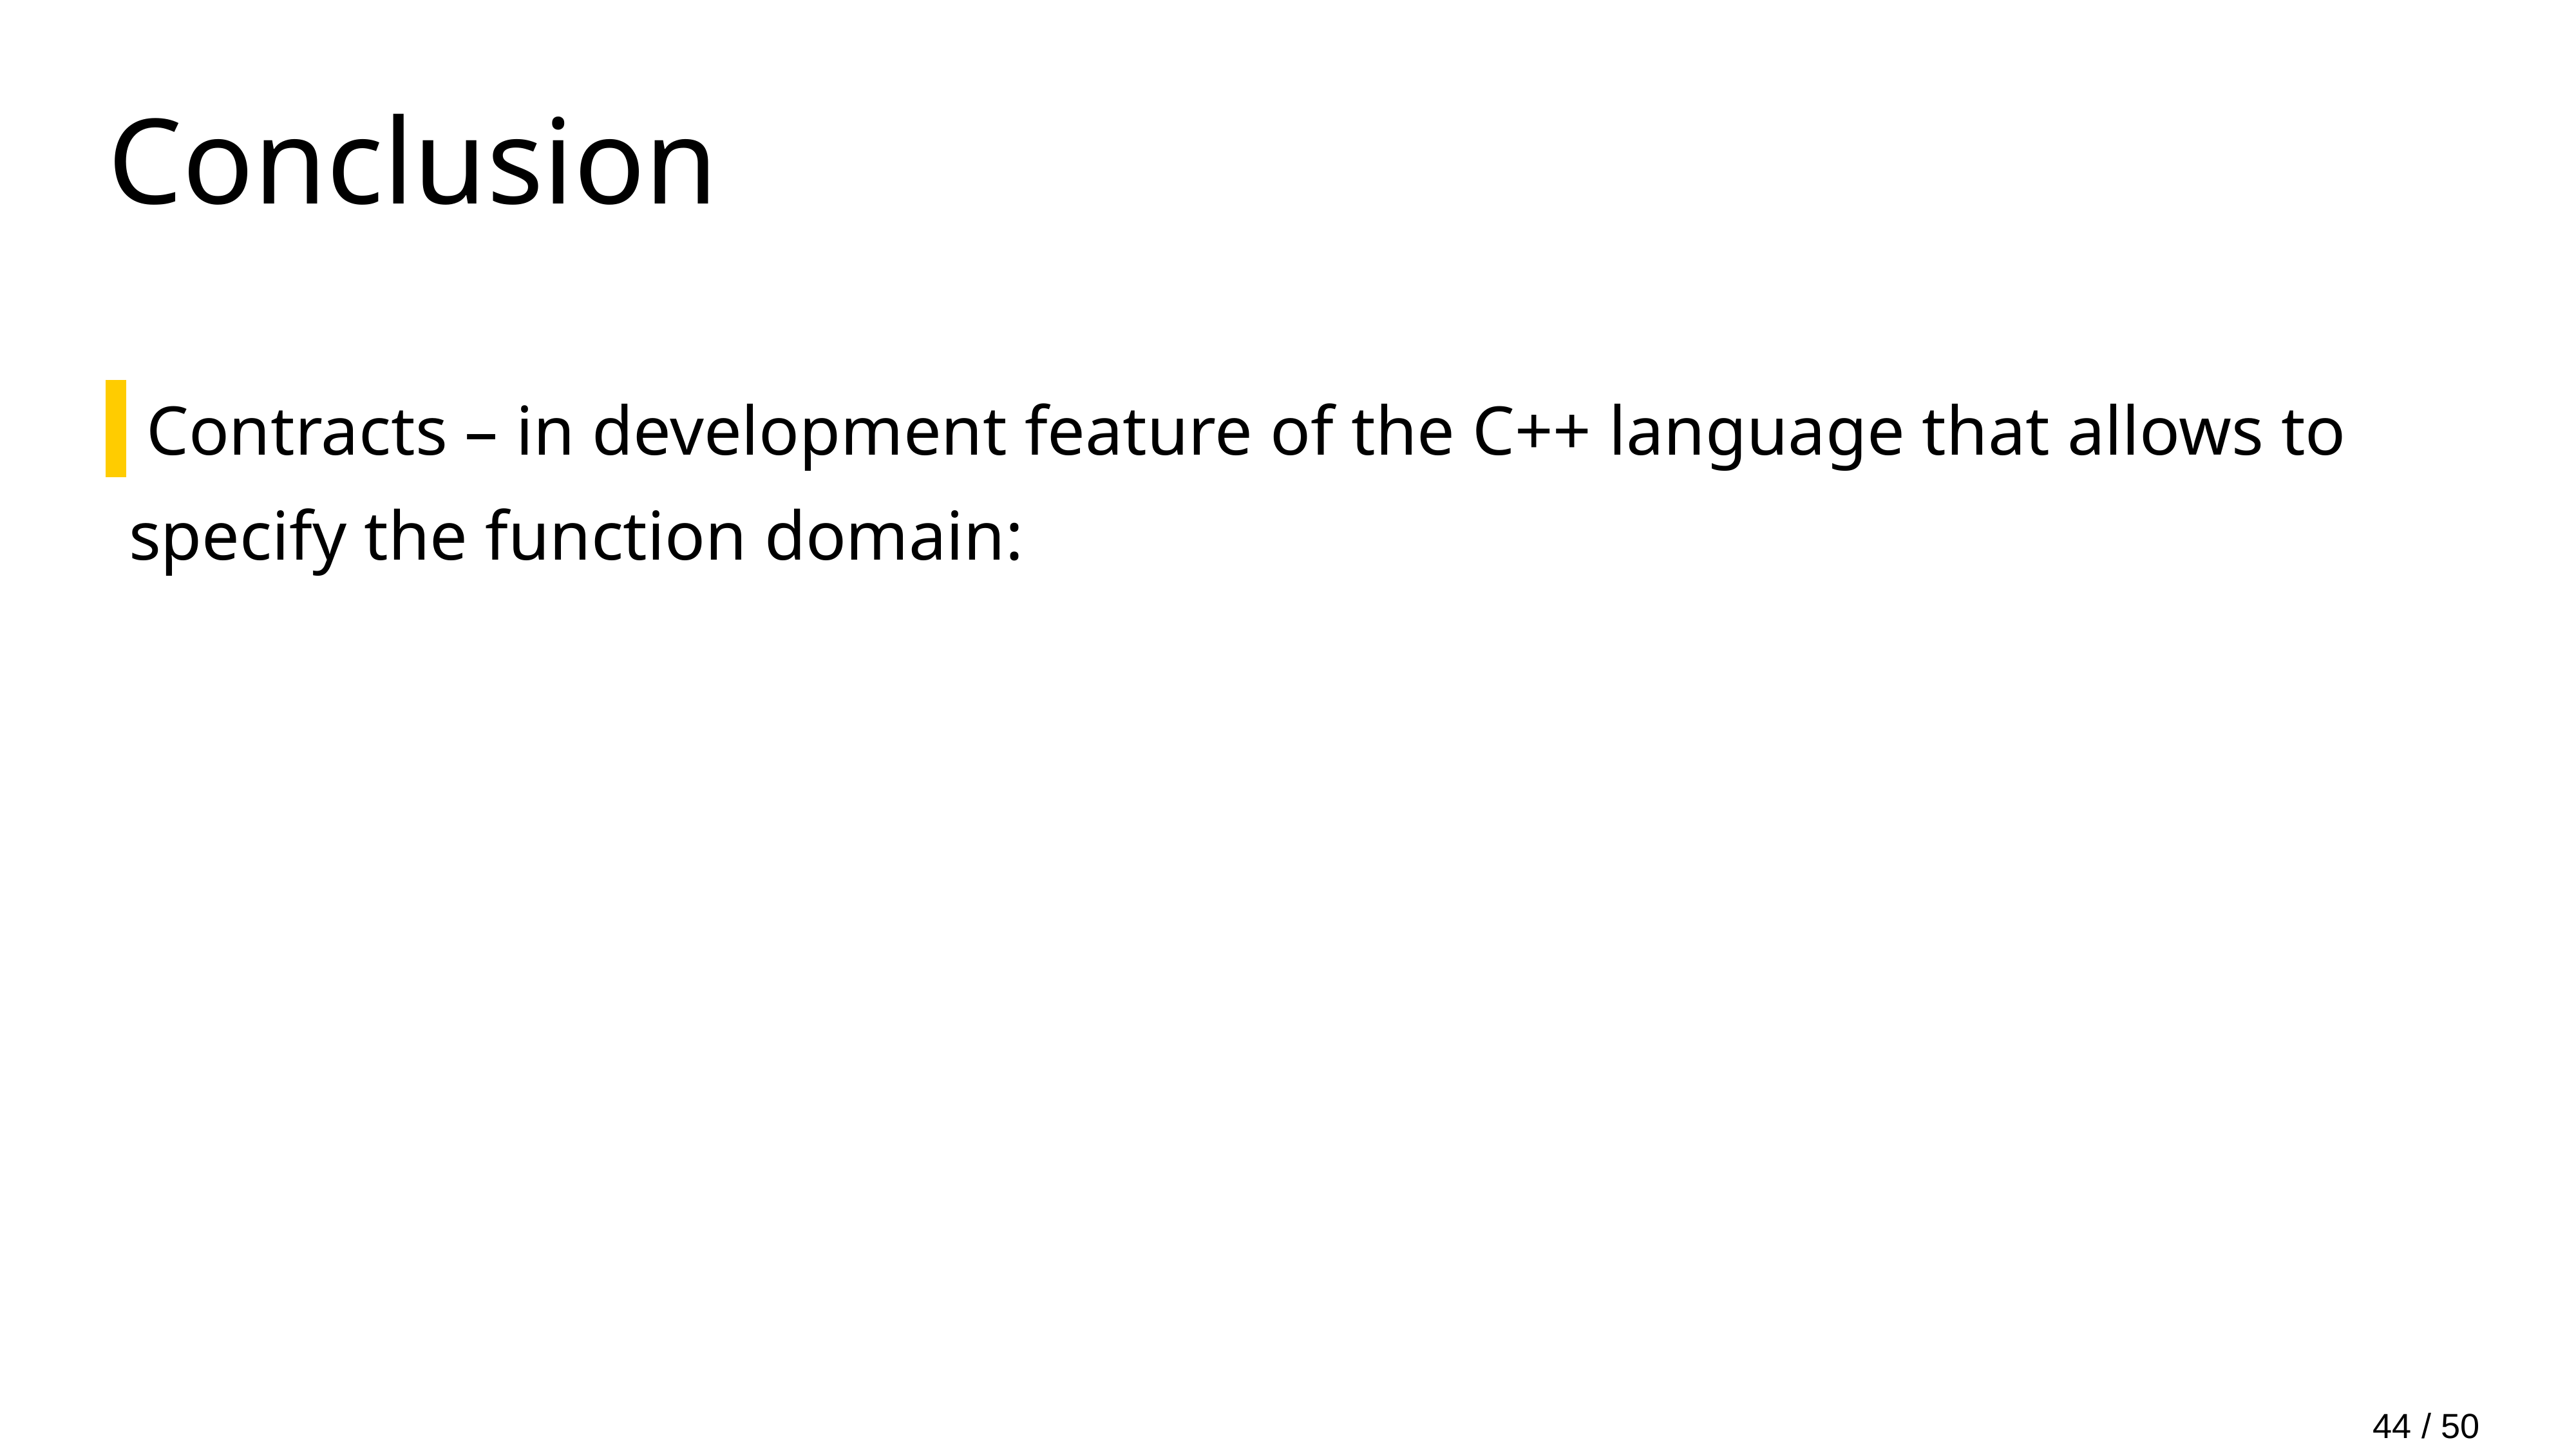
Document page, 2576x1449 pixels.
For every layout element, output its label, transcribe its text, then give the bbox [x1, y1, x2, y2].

text_box <number> / 50 [2363, 1402, 2576, 1449]
title Conclusion [108, 80, 2468, 242]
text_box Contracts – in development feature of the C++ language that allows to specify the function domain: [96, 364, 2512, 1419]
